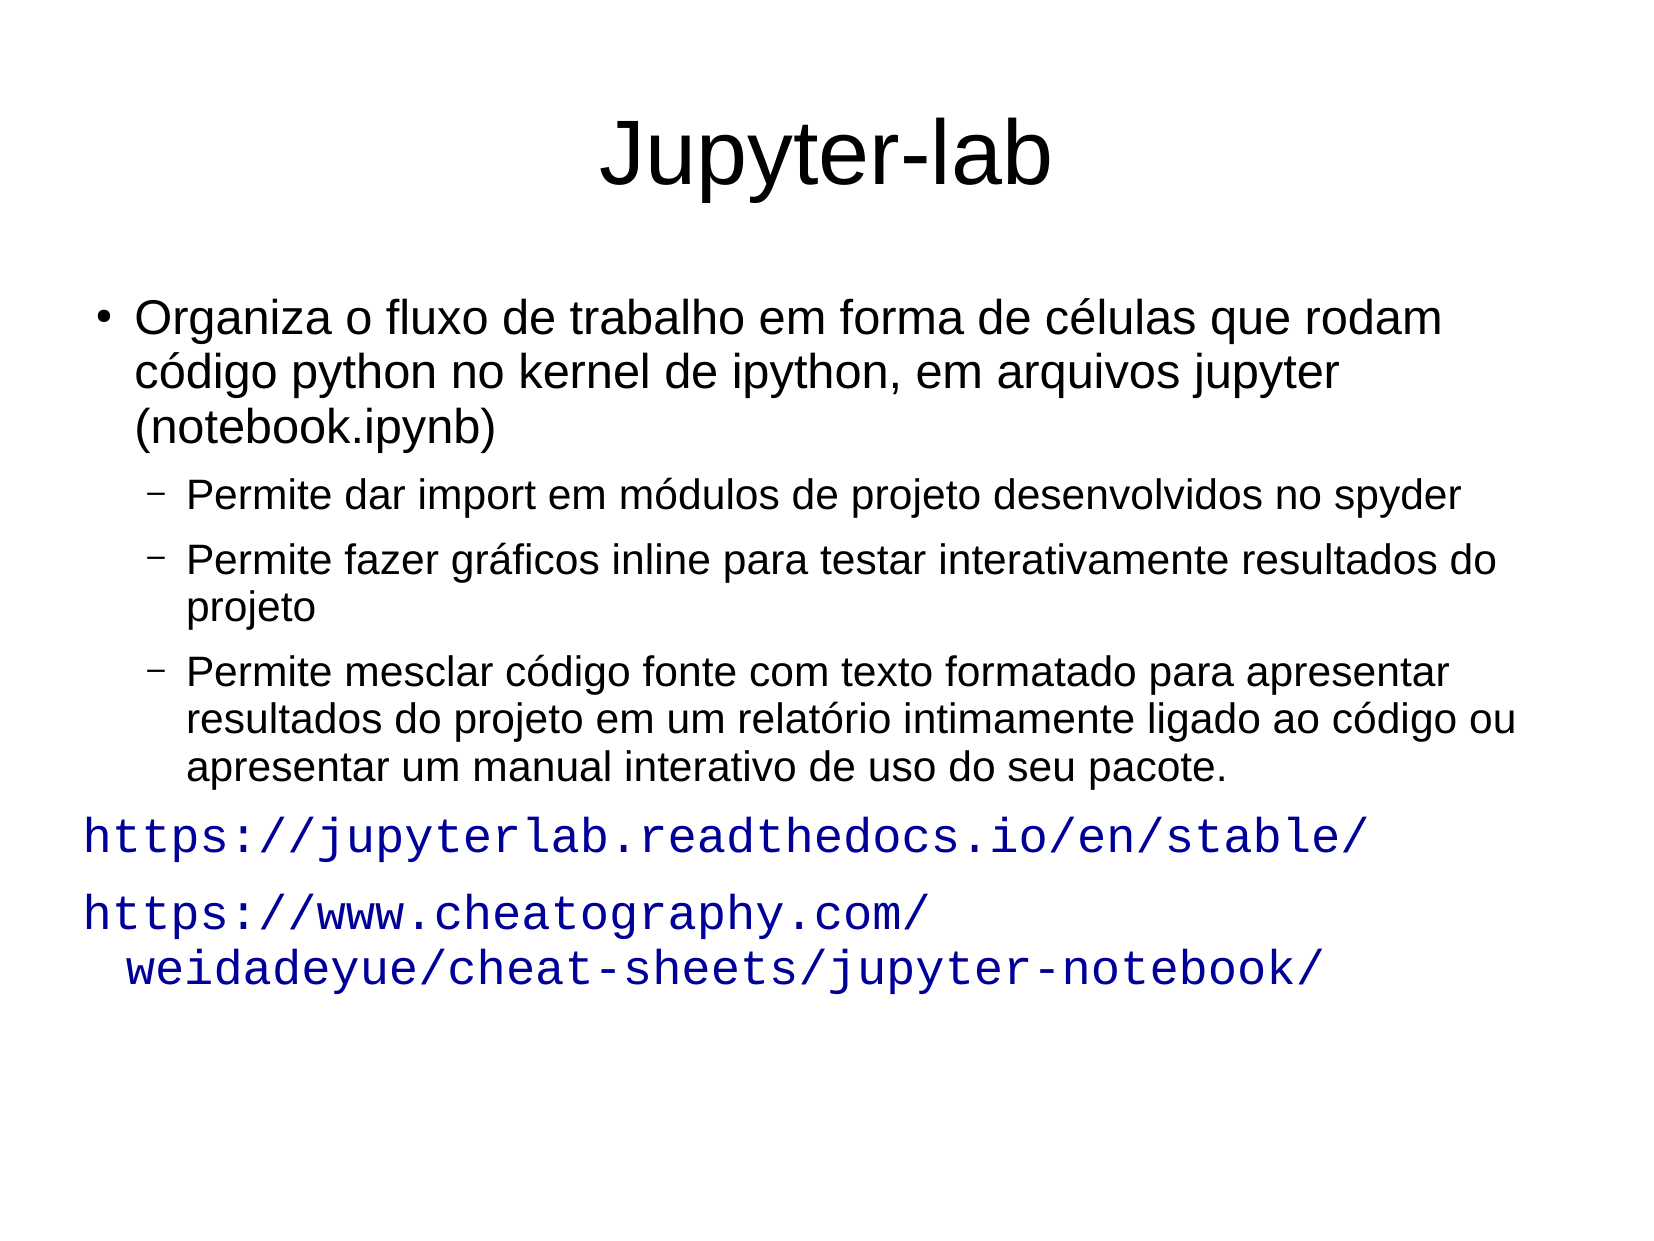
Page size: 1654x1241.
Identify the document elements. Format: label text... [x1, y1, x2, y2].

list Organiza o fluxo de trabalho em forma de células que rodam código python no kernel de ipython, em arquivos jupyter (notebook.ipynb) Permite dar import em módulos de projeto desenvolvidos no spyder Permite fazer gráficos inline para testar interativamente resultados do projeto Permite mesclar código fonte com texto formatado para apresentar resultados do projeto em um relatório intimamente ligado ao código ou apresentar um manual interativo de uso do seu pacote. https://jupyterlab.readthedocs.io/en/stable/ https://www.cheatography.com/ weidadeyue/cheat-sheets/jupyter-notebook/ [82, 290, 1571, 1010]
title Jupyter-lab [82, 49, 1571, 257]
